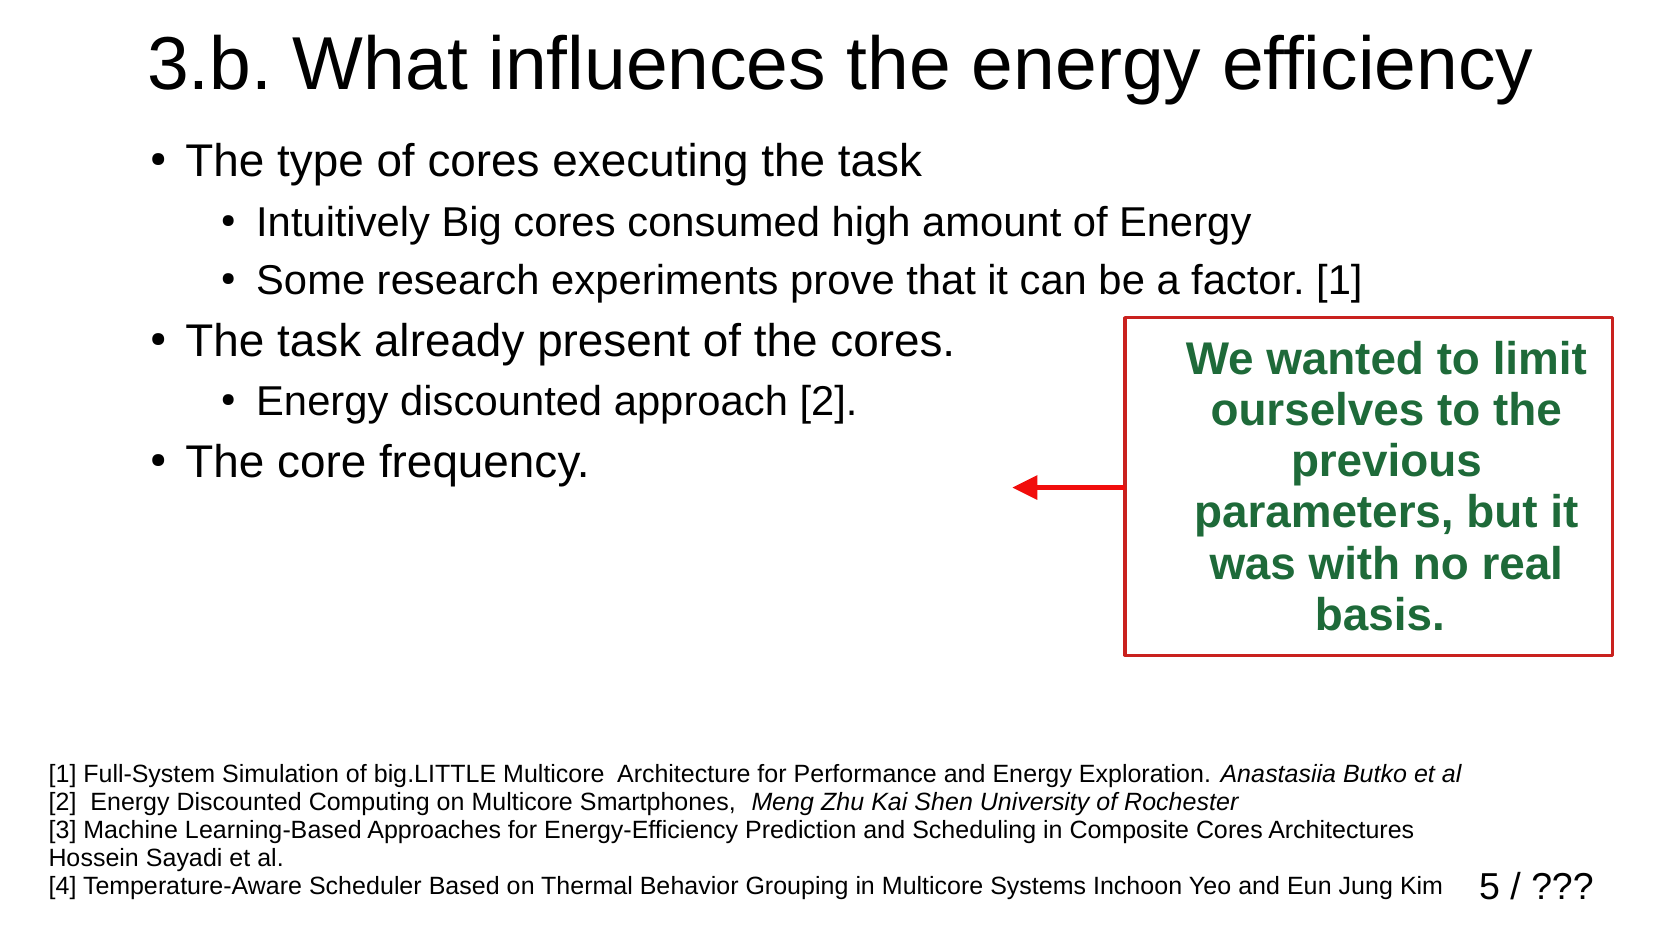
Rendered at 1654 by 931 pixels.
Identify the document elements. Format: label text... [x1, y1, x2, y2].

title 3.b. What influences the energy efficiency [106, 0, 1576, 137]
text_box We wanted to limit ourselves to the previous parameters, but it was with no real basis. [1124, 317, 1613, 656]
text_box [1] Full-System Simulation of big.LITTLE Multicore Architecture for Performance and Energy Exploration. Anastasiia Butko et al [2] Energy Discounted Computing on Multicore Smartphones, Meng Zhu Kai Shen University of Rochester [3] Machine Learning-Based Approaches for Energy-Efficiency Prediction and Scheduling in Composite Cores Architectures Hossein Sayadi et al. [4] Temperature-Aware Scheduler Based on Thermal Behavior Grouping in Multicore Systems Inchoon Yeo and Eun Jung Kim [33, 752, 1501, 931]
text_box 5 / ??? [1501, 858, 1652, 929]
subtitle The type of cores executing the task Intuitively Big cores consumed high amount of Energy Some research experiments prove that it can be a factor. [1] The task already present of the cores. Energy discounted approach [2]. The core frequency. [150, 135, 1613, 488]
